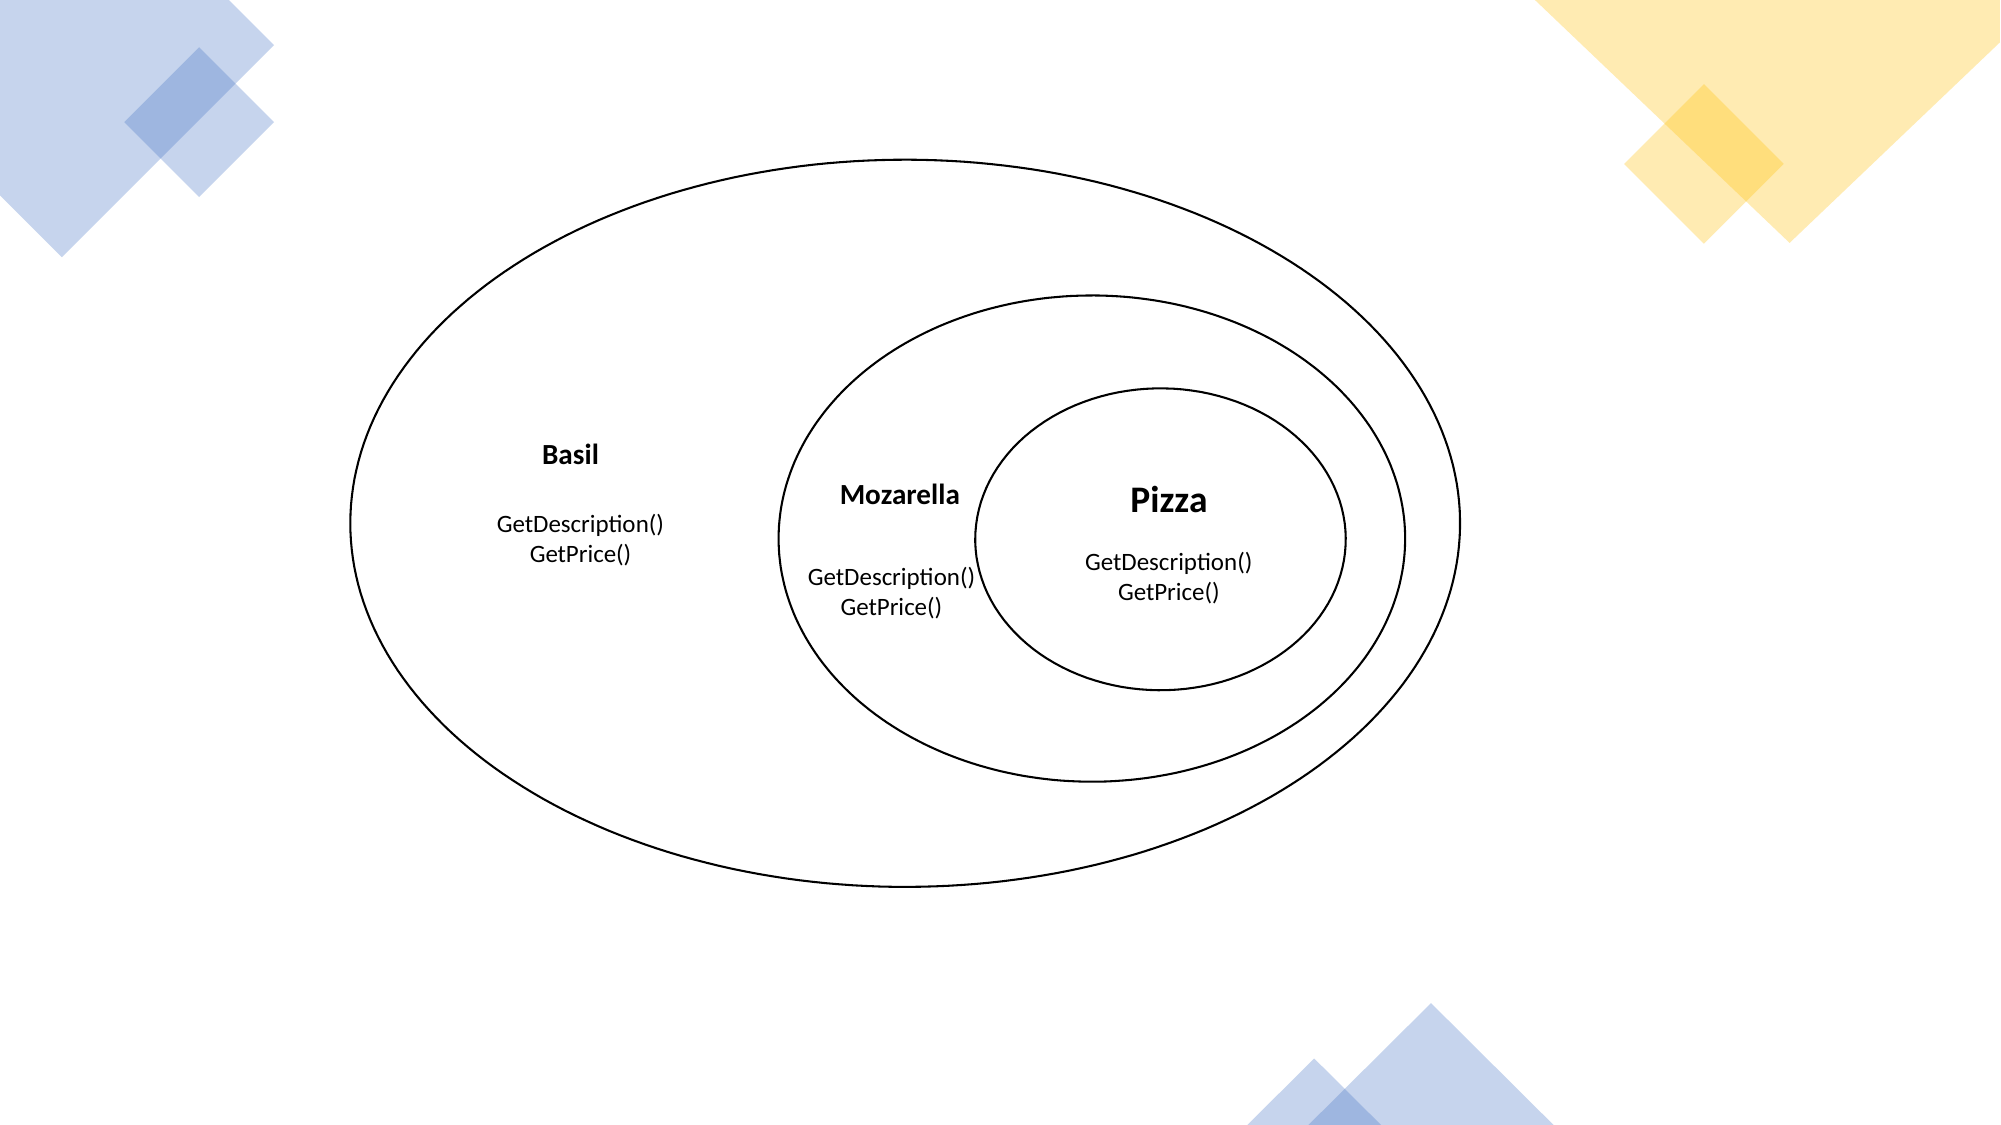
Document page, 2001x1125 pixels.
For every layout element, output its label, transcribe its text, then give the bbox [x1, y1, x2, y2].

text_box Pizza [1110, 467, 1228, 530]
text_box GetDescription() GetPrice() [456, 499, 705, 576]
text_box Basil [495, 428, 647, 479]
text_box Mozarella [824, 467, 976, 519]
text_box GetDescription() GetPrice() [767, 552, 1016, 629]
text_box [0, 0, 2000, 1125]
text_box GetDescription() GetPrice() [1045, 537, 1293, 614]
